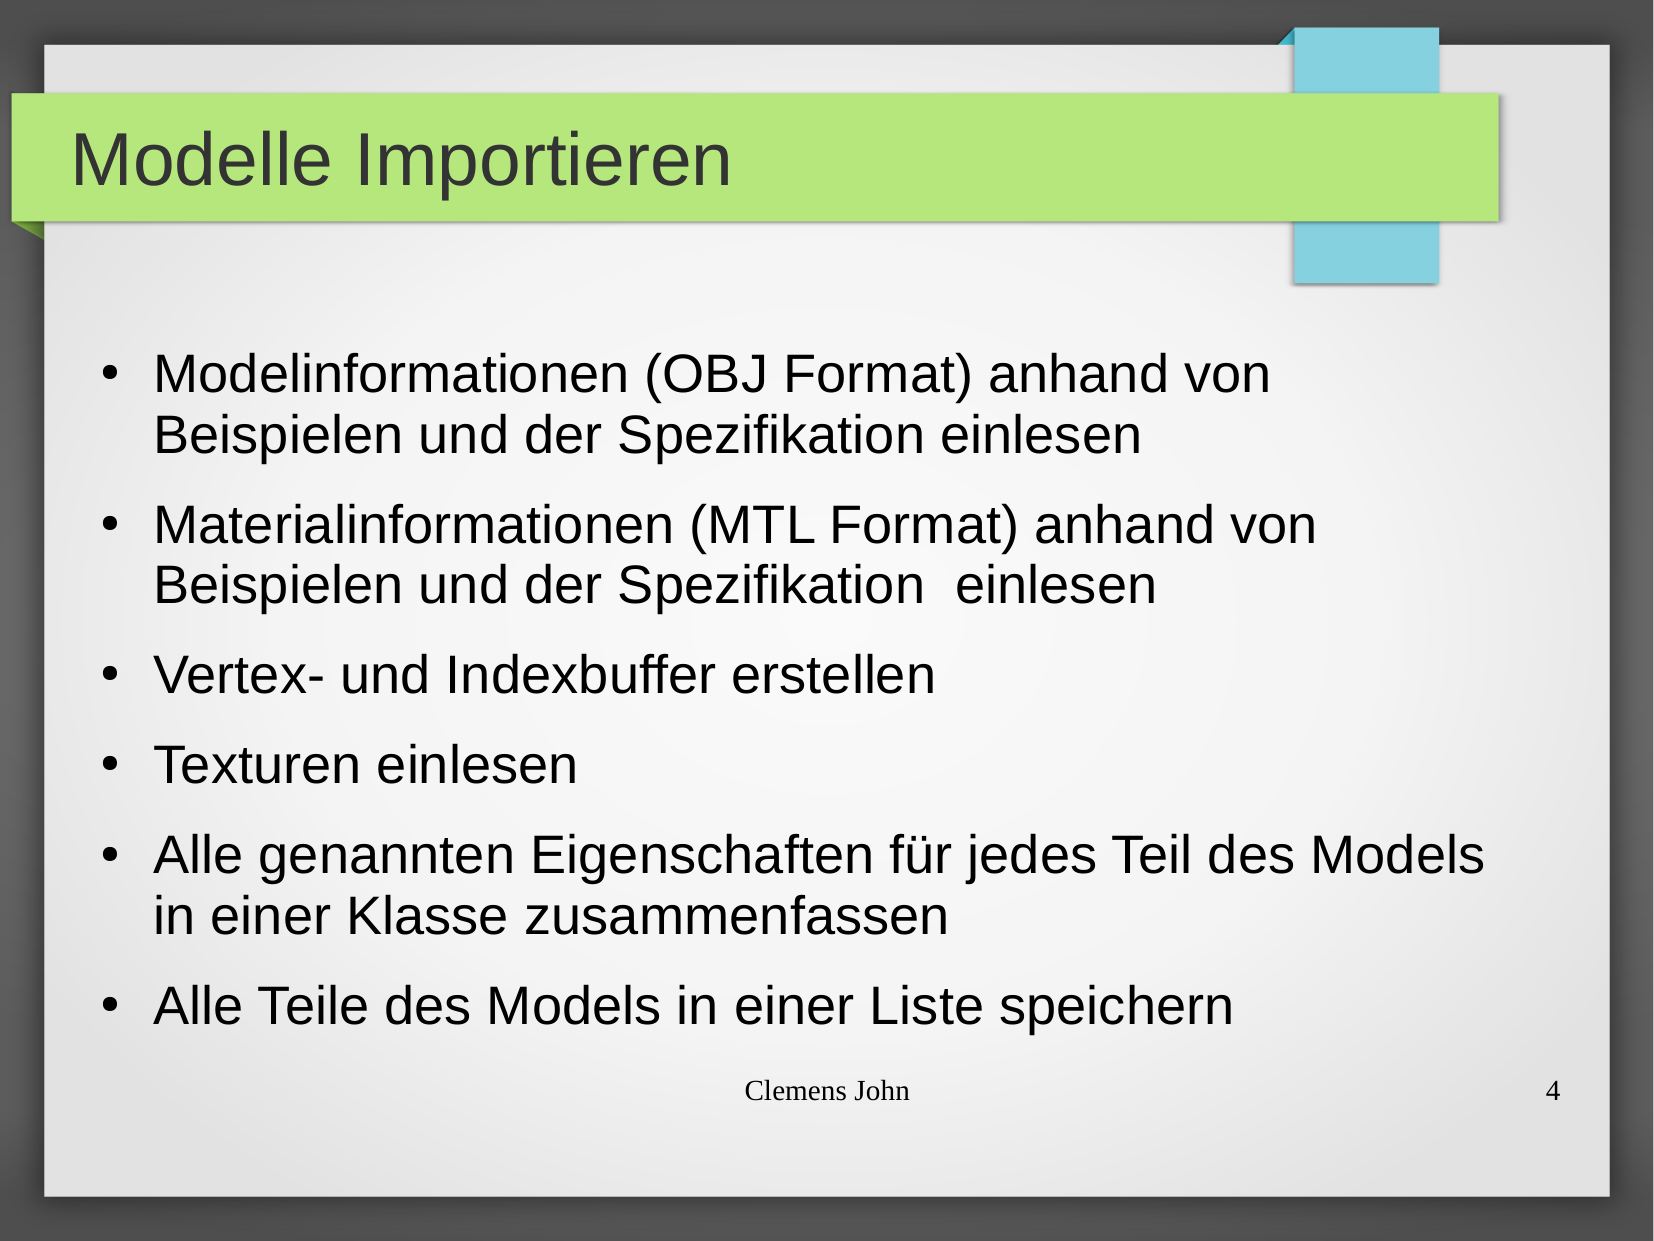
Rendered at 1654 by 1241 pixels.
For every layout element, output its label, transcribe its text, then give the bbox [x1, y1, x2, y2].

picture [0, 0, 1654, 1241]
title Modelle Importieren [70, 106, 1229, 213]
list Modelinformationen (OBJ Format) anhand von Beispielen und der Spezifikation einlesen Materialinformationen (MTL Format) anhand von Beispielen und der Spezifikation einlesen Vertex- und Indexbuffer erstellen Texturen einlesen Alle genannten Eigenschaften für jedes Teil des Models in einer Klasse zusammenfassen Alle Teile des Models in einer Liste speichern [82, 343, 1538, 1063]
